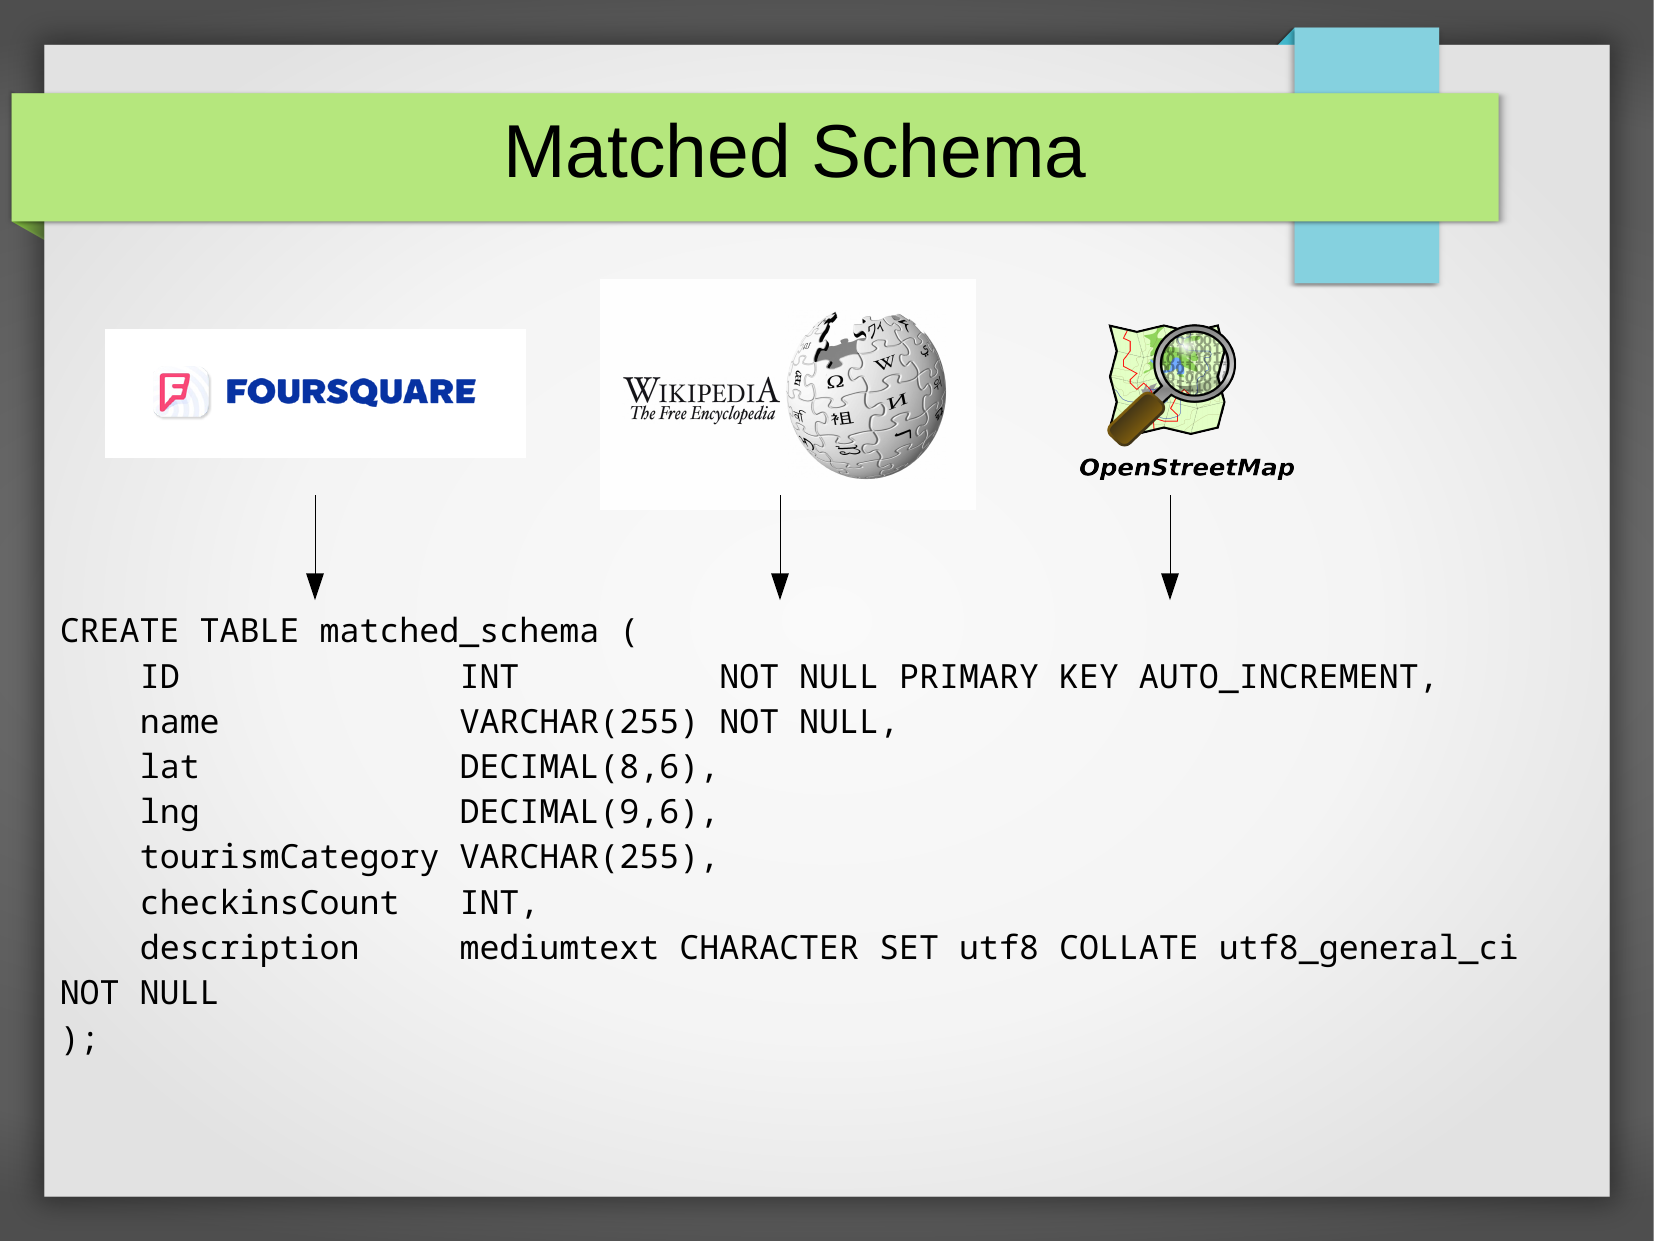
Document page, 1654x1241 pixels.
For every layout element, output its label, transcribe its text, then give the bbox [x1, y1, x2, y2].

title Matched Schema [0, 47, 1426, 256]
text_box CREATE TABLE matched_schema ( ID INT NOT NULL PRIMARY KEY AUTO_INCREMENT, name VARCHAR(255) NOT NULL, lat DECIMAL(8,6), lng DECIMAL(9,6), tourismCategory VARCHAR(255), checkinsCount INT, description mediumtext CHARACTER SET utf8 COLLATE utf8_general_ci NOT NULL ); [45, 600, 1576, 1171]
picture [0, 0, 1654, 1241]
